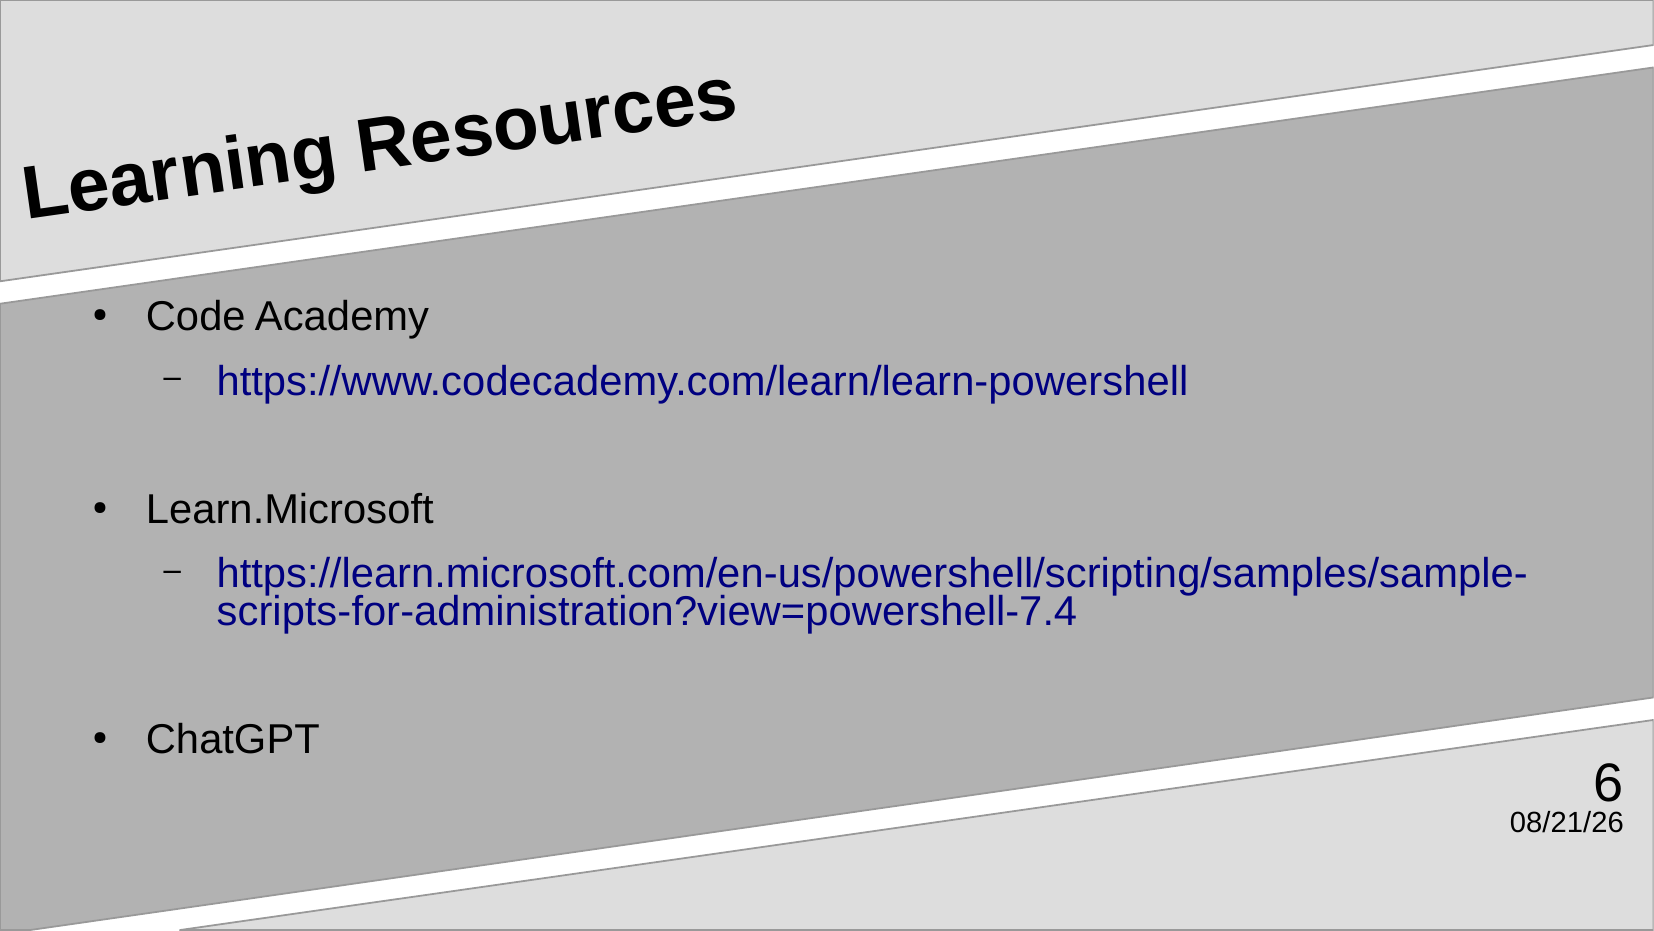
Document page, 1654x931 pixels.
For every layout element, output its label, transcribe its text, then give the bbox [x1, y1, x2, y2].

title Learning Resources [11, 0, 1496, 272]
list Code Academy https://www.codecademy.com/learn/learn-powershell Learn.Microsoft https://learn.microsoft.com/en-us/powershell/scripting/samples/sample-scripts-for-administration?view=powershell-7.4 ChatGPT [75, 292, 1531, 833]
